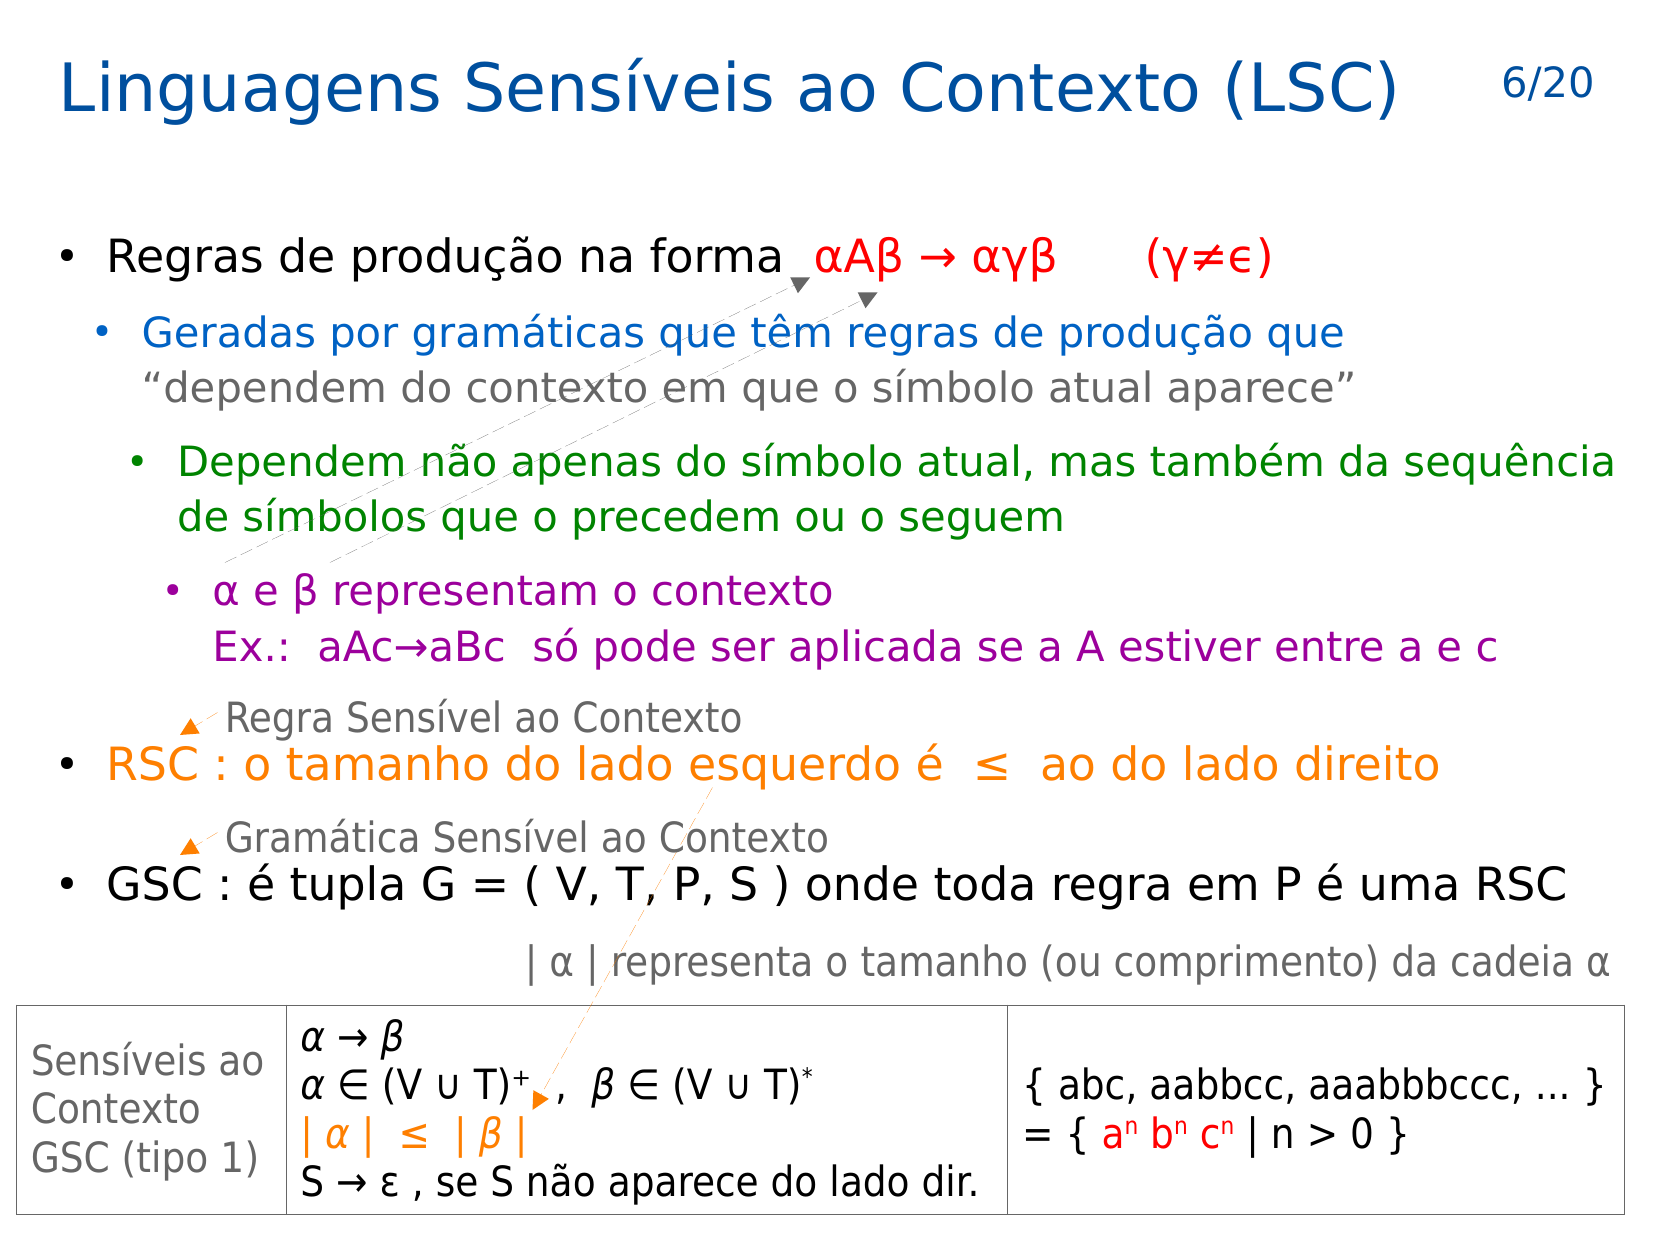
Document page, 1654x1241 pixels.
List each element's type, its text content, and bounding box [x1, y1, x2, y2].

table_header α → β α ∈ (V ∪ T)⁺ , β ∈ (V ∪ T)* | α | ≤ | β | S → ε , se S não aparece do lado dir. [287, 1006, 1007, 1214]
table_header Sensíveis ao Contexto GSC (tipo 1) [17, 1006, 286, 1214]
text_box | α | representa o tamanho (ou comprimento) da cadeia α [510, 930, 1651, 1005]
text_box Gramática Sensível ao Contexto [210, 806, 1373, 871]
list Regras de produção na forma αAβ → αγβ (γ≠ϵ) Geradas por gramáticas que têm regras de produção que “dependem do contexto em que o símbolo atual aparece” Dependem não apenas do símbolo atual, mas também da sequência de símbolos que o precedem ou o seguem α e β representam o contexto Ex.: aAc→aBc só pode ser aplicada se a A estiver entre a e c RSC : o tamanho do lado esquerdo é ≤ ao do lado direito GSC : é tupla G = ( V, T, P, S ) onde toda regra em P é uma RSC [59, 222, 1637, 1005]
text_box Regra Sensível ao Contexto [210, 686, 1373, 751]
table_header { abc, aabbcc, aaabbbccc, ... } = { an bn cn | n > 0 } [1008, 1006, 1624, 1214]
title Linguagens Sensíveis ao Contexto (LSC) [59, 29, 1625, 148]
